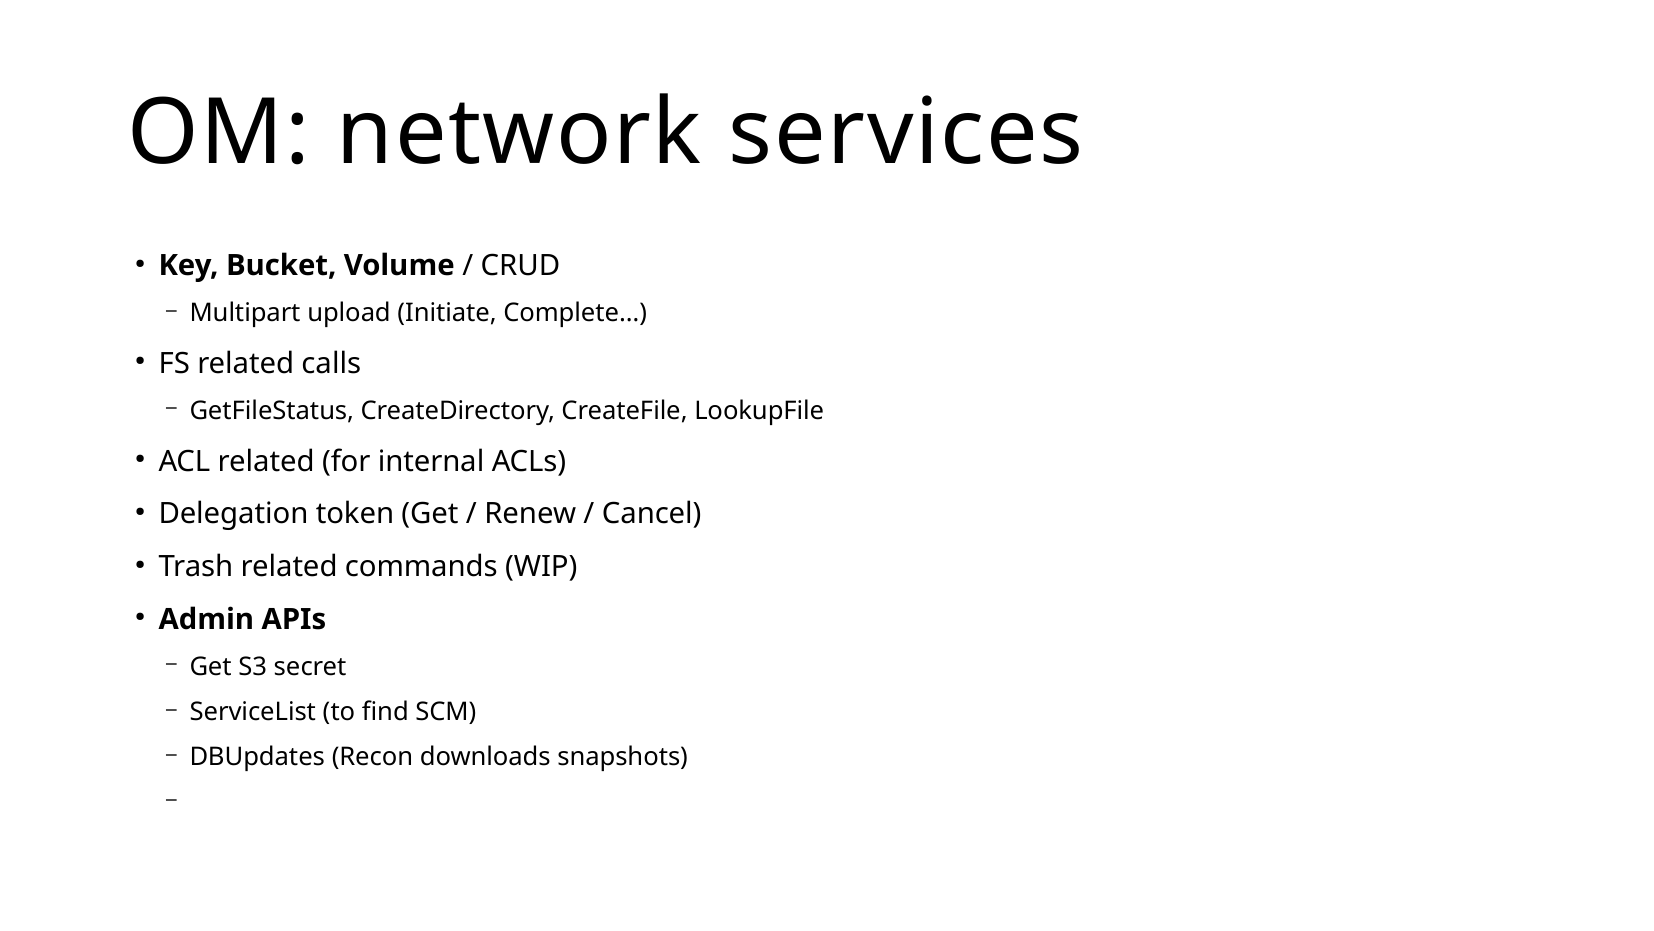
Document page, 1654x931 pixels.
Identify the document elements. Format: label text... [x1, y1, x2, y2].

list Key, Bucket, Volume / CRUD Multipart upload (Initiate, Complete…) FS related calls GetFileStatus, CreateDirectory, CreateFile, LookupFile ACL related (for internal ACLs) Delegation token (Get / Renew / Cancel) Trash related commands (WIP) Admin APIs Get S3 secret ServiceList (to find SCM) DBUpdates (Recon downloads snapshots) [127, 244, 1527, 784]
title OM: network services [127, 69, 1654, 187]
